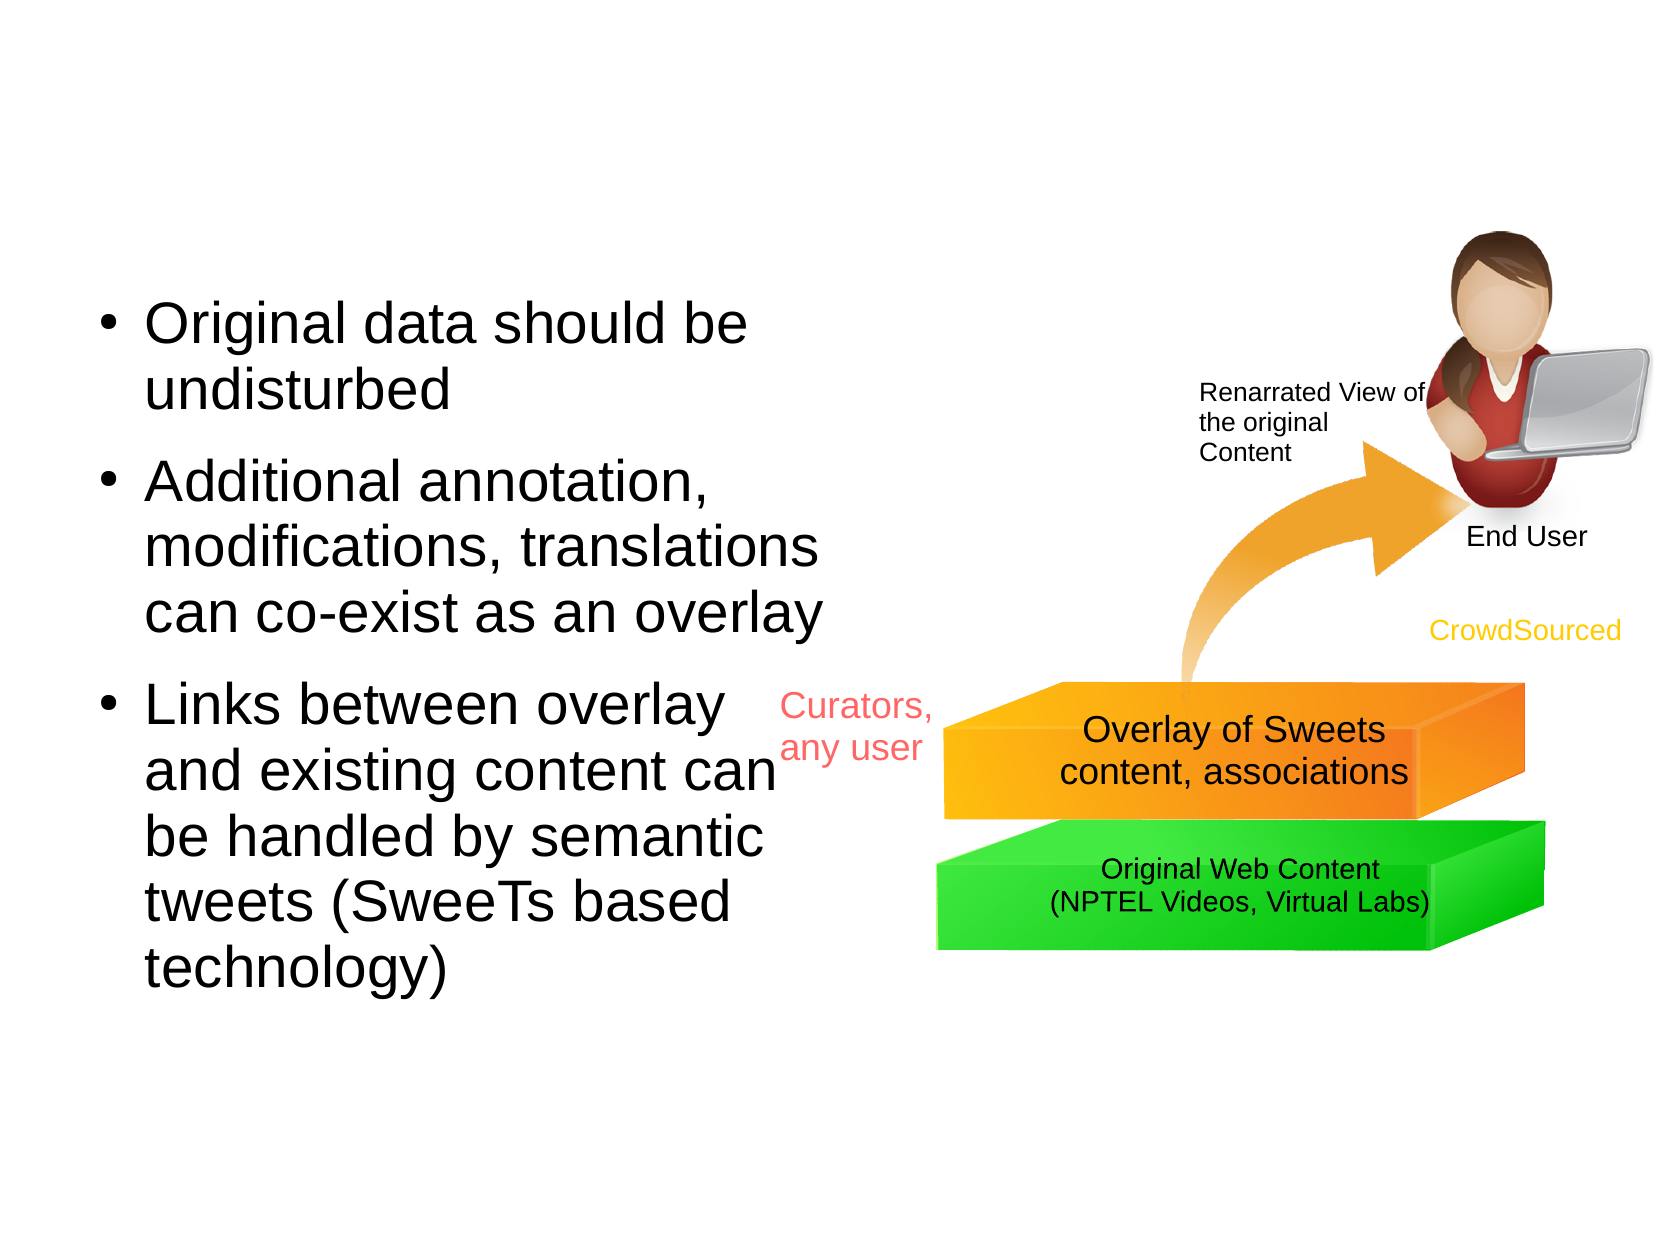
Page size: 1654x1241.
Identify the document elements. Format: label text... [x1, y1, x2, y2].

picture [862, 212, 1654, 970]
text_box Renarrated View of the original Content [1199, 377, 1430, 468]
text_box End User [1466, 519, 1642, 568]
text_box CrowdSourced [1429, 614, 1641, 686]
list Original data should be undisturbed Additional annotation, modifications, translations can co-exist as an overlay Links between overlay and existing content can be handled by semantic tweets (SweeTs based technology) [82, 290, 827, 1010]
text_box Curators, any user [779, 684, 1004, 792]
